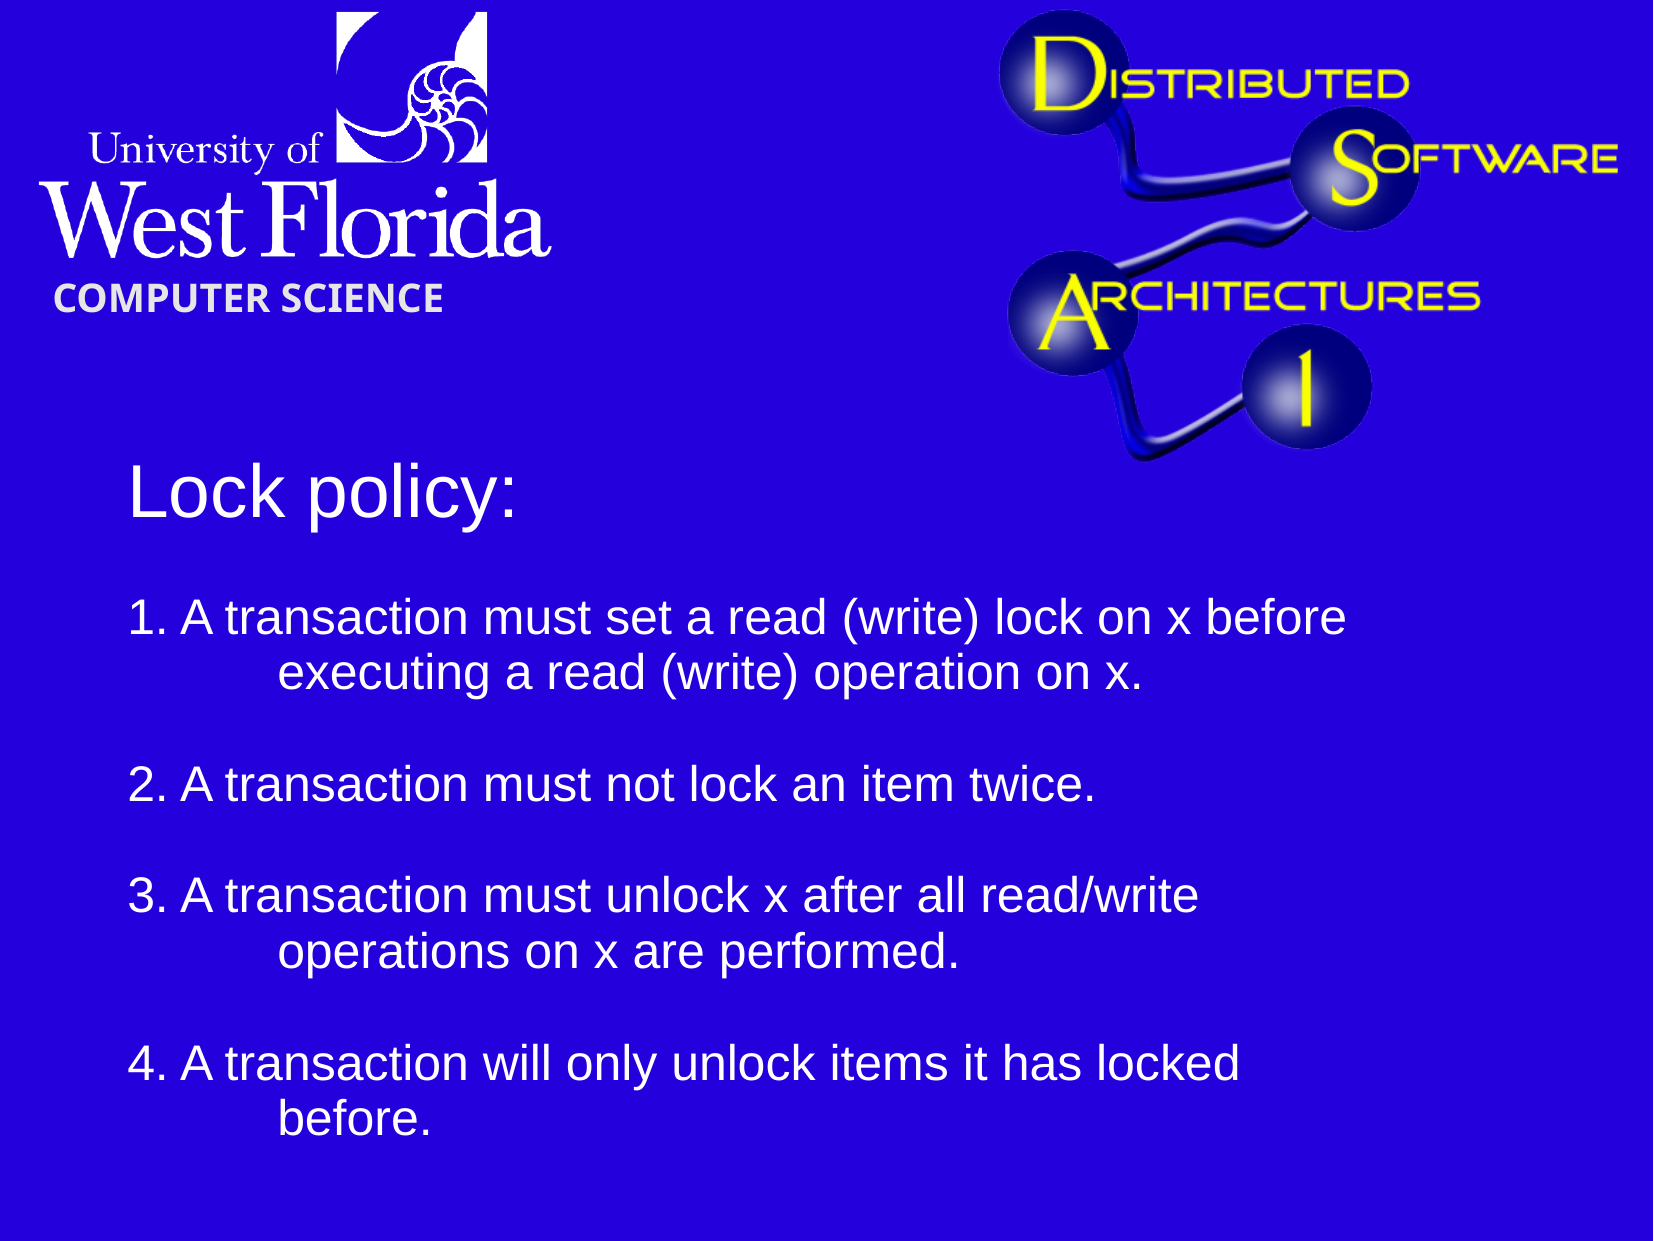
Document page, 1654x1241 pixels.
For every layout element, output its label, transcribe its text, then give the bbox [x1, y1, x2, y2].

text_box COMPUTER SCIENCE [37, 262, 563, 334]
text_box Lock policy: 1. A transaction must set a read (write) lock on x before executing a read (write) operation on x. 2. A transaction must not lock an item twice. 3. A transaction must unlock x after all read/write operations on x are performed. 4. A transaction will only unlock items it has locked before. [112, 441, 1426, 1241]
picture [37, 0, 559, 262]
picture [910, 0, 1653, 506]
